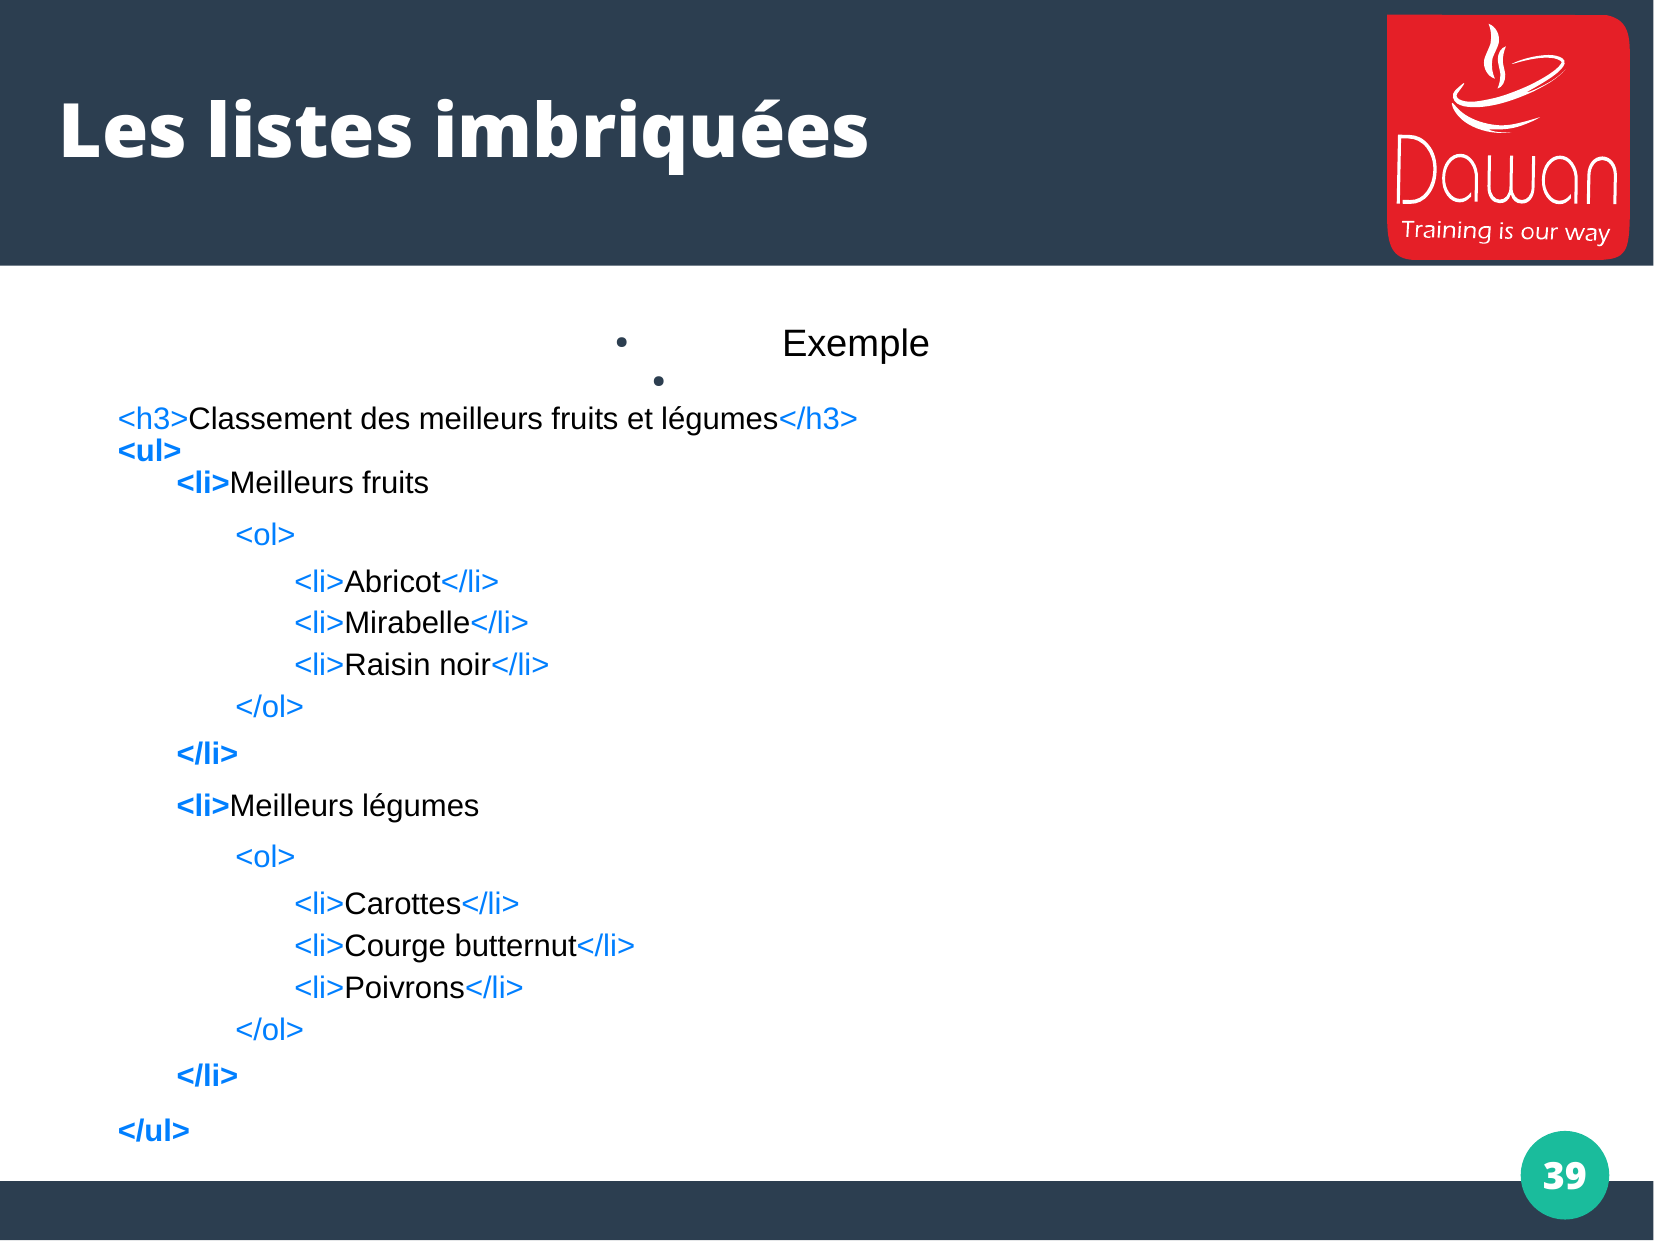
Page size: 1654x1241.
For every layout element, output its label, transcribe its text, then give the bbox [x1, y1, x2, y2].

title Les listes imbriquées [59, 49, 1387, 207]
list Exemple <h3>Classement des meilleurs fruits et légumes</h3> <ul> <li>Meilleurs fruits <ol> <li>Abricot</li> <li>Mirabelle</li> <li>Raisin noir</li> </ol> </li> <li>Meilleurs légumes <ol> <li>Carottes</li> <li>Courge butternut</li> <li>Poivrons</li> </ol> </li> </ul> [59, 324, 1595, 1152]
picture [1387, 14, 1630, 260]
